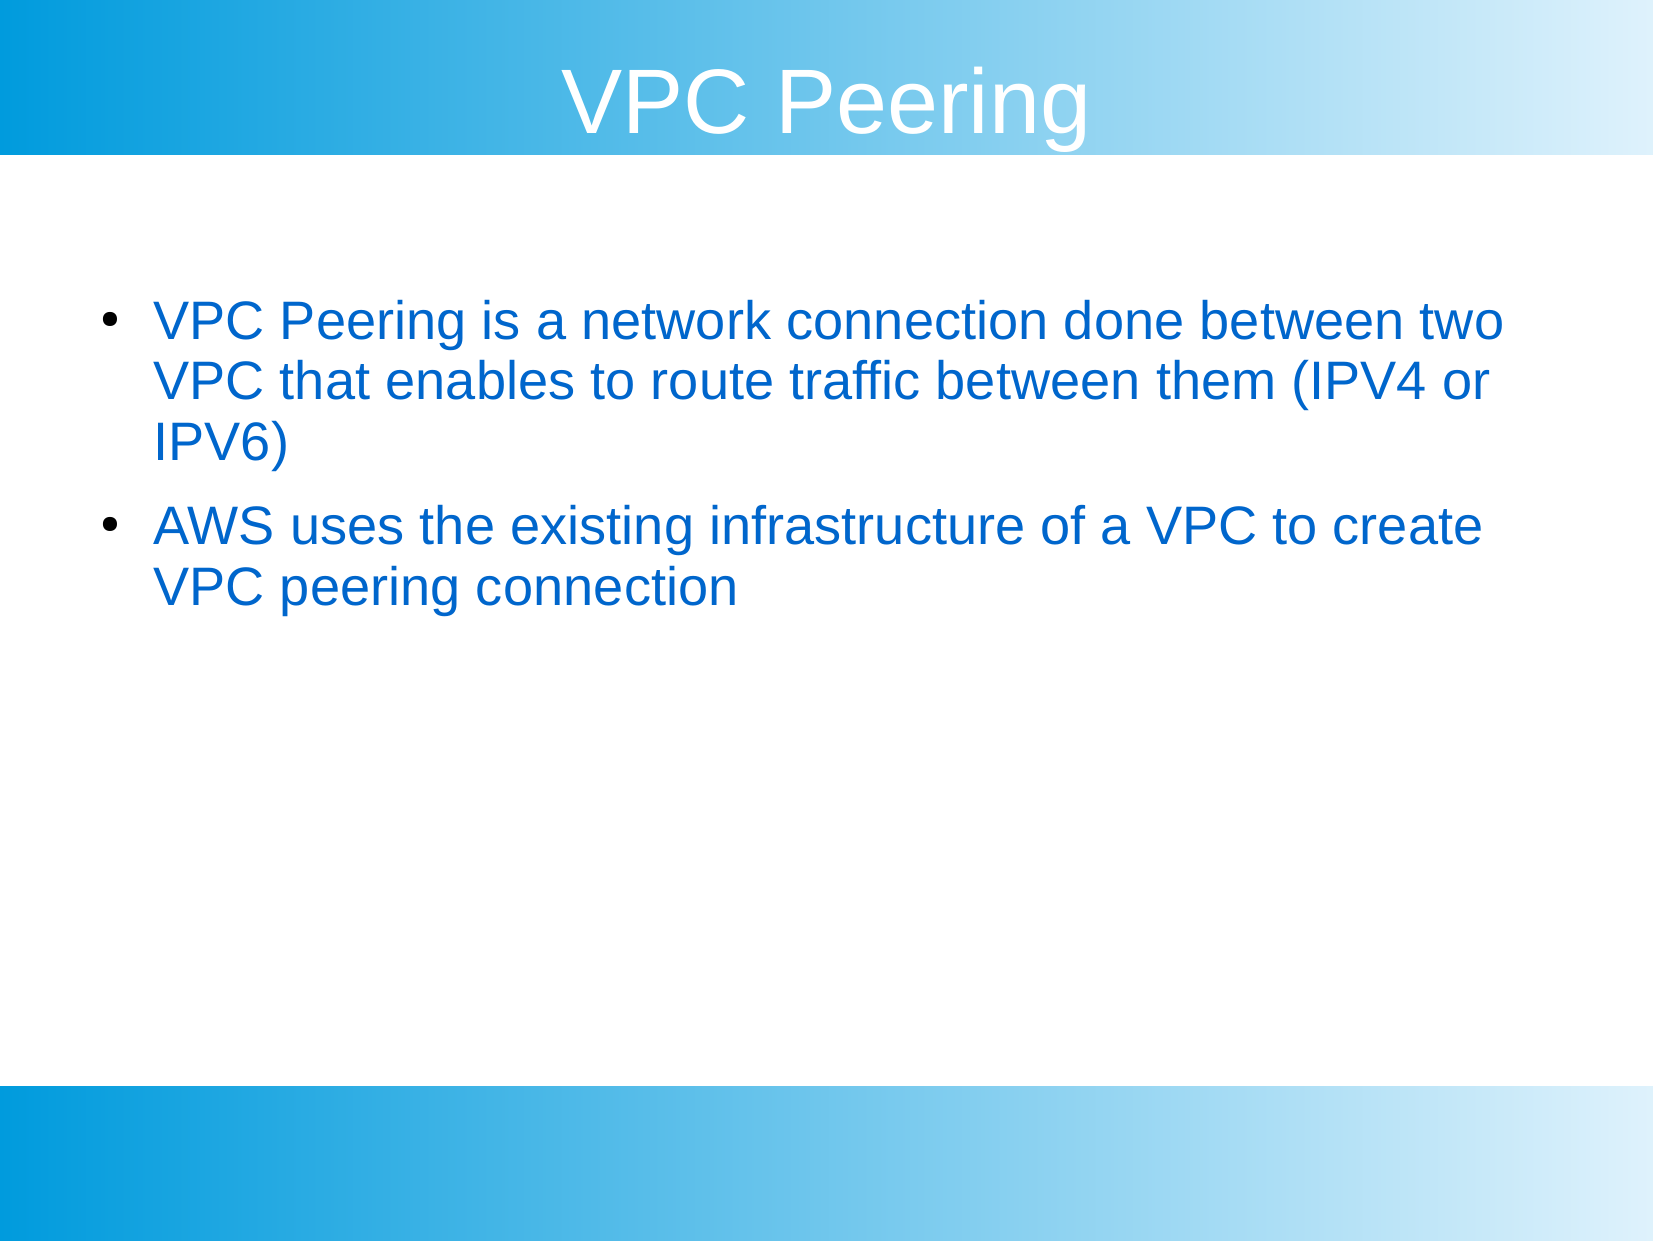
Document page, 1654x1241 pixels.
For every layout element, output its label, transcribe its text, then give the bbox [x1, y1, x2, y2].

list VPC Peering is a network connection done between two VPC that enables to route traffic between them (IPV4 or IPV6) AWS uses the existing infrastructure of a VPC to create VPC peering connection [82, 290, 1571, 1010]
title VPC Peering [82, 49, 1571, 155]
